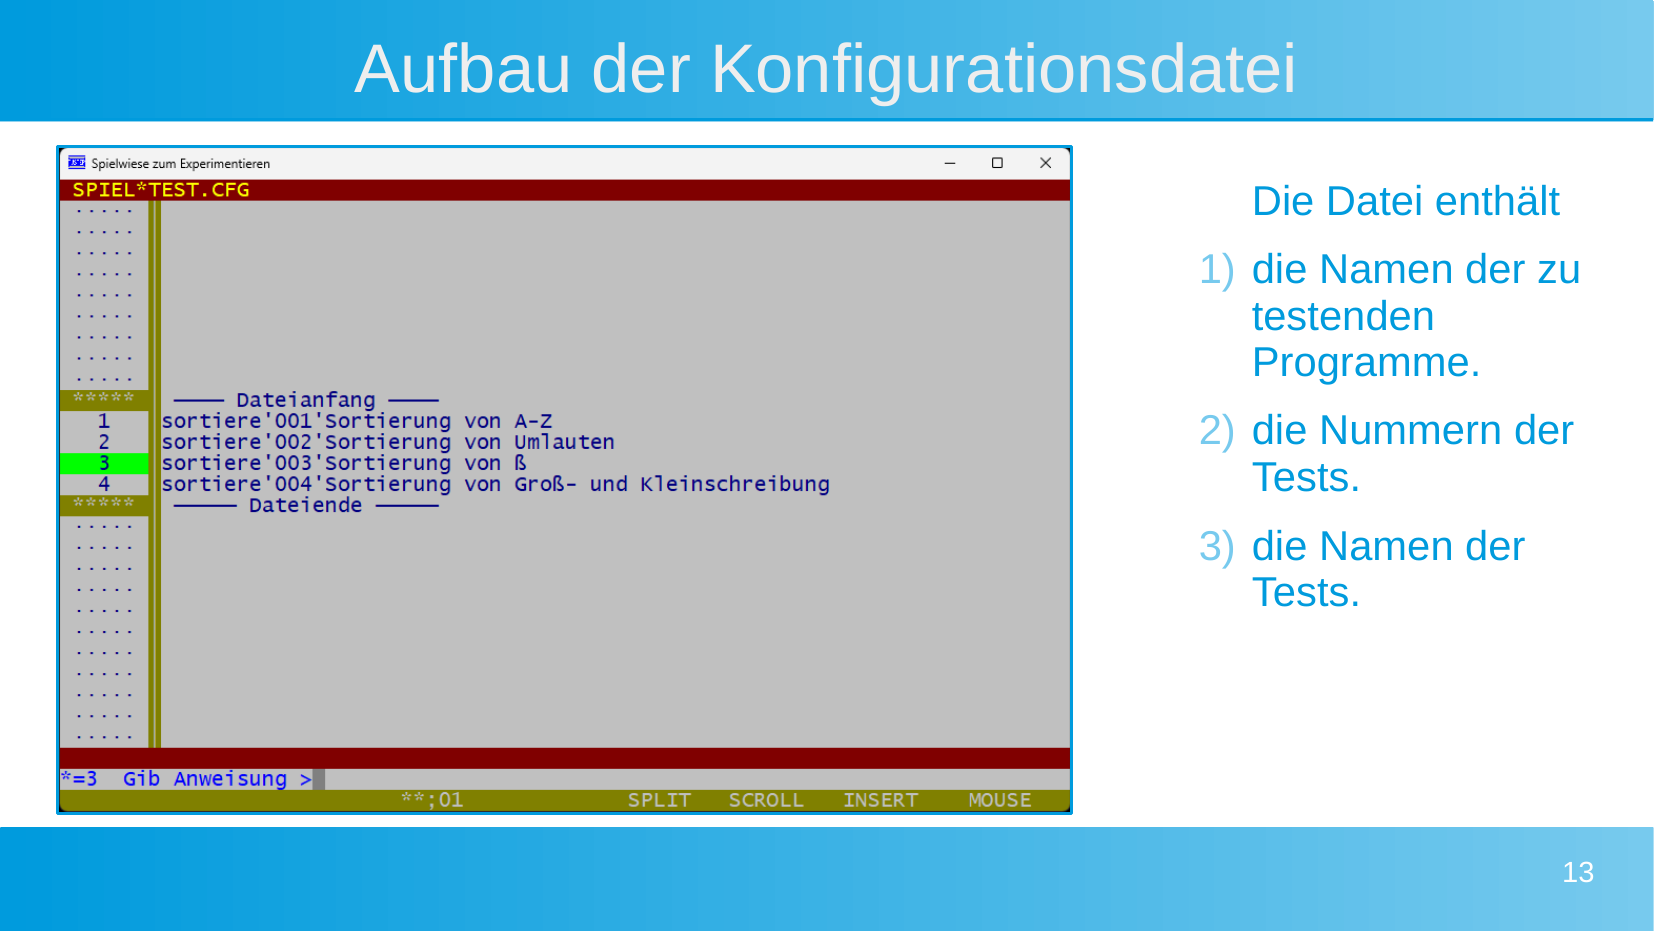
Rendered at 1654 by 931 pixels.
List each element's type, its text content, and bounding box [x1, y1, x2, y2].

list Die Datei enthält die Namen der zu testenden Programme. die Nummern der Tests. die Namen der Tests. [1181, 177, 1596, 768]
picture [60, 149, 1069, 811]
title Aufbau der Konfigurationsdatei [59, 29, 1595, 108]
